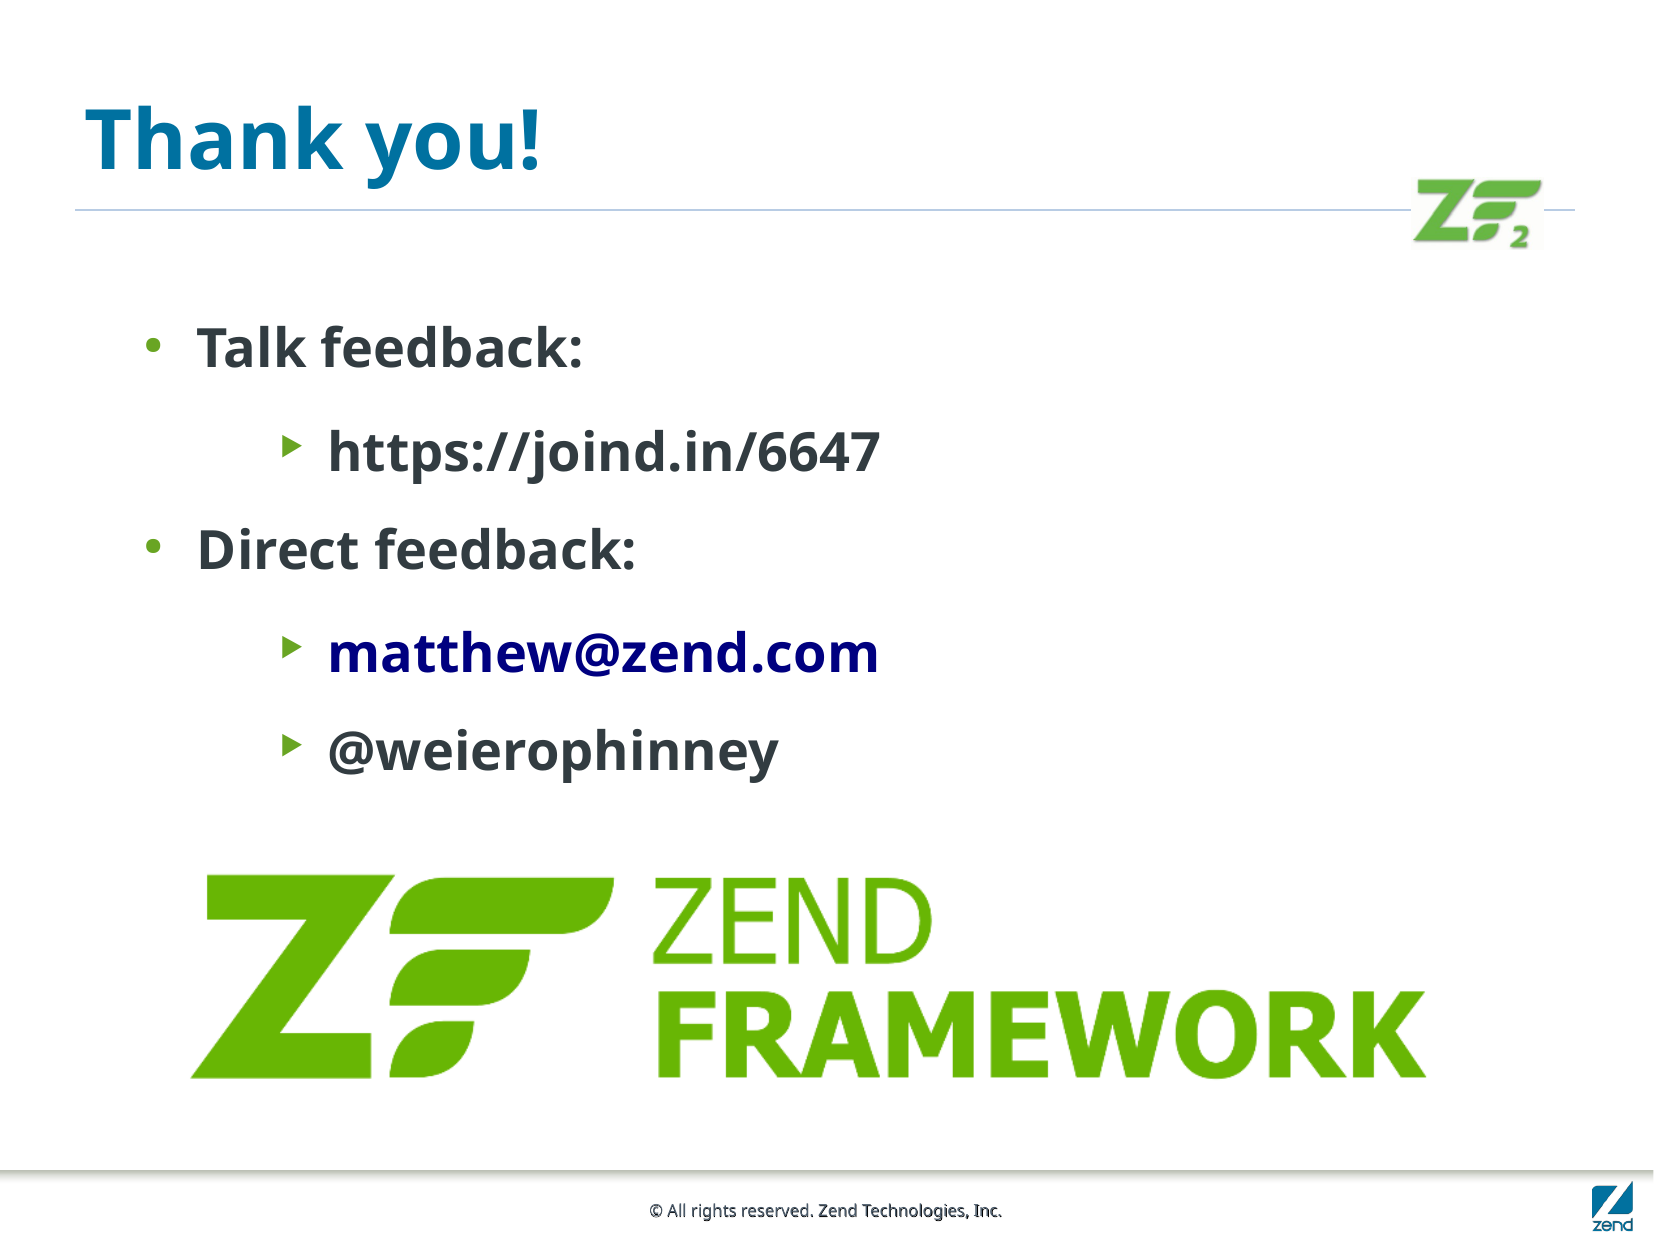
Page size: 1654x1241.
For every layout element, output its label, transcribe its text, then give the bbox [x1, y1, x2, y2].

list Talk feedback: https://joind.in/6647 Direct feedback: matthew@zend.com @weierophinney [108, 309, 1382, 833]
title Thank you! [84, 73, 1491, 194]
picture [159, 835, 1464, 1118]
picture [1411, 177, 1544, 250]
picture [0, 1170, 1654, 1232]
